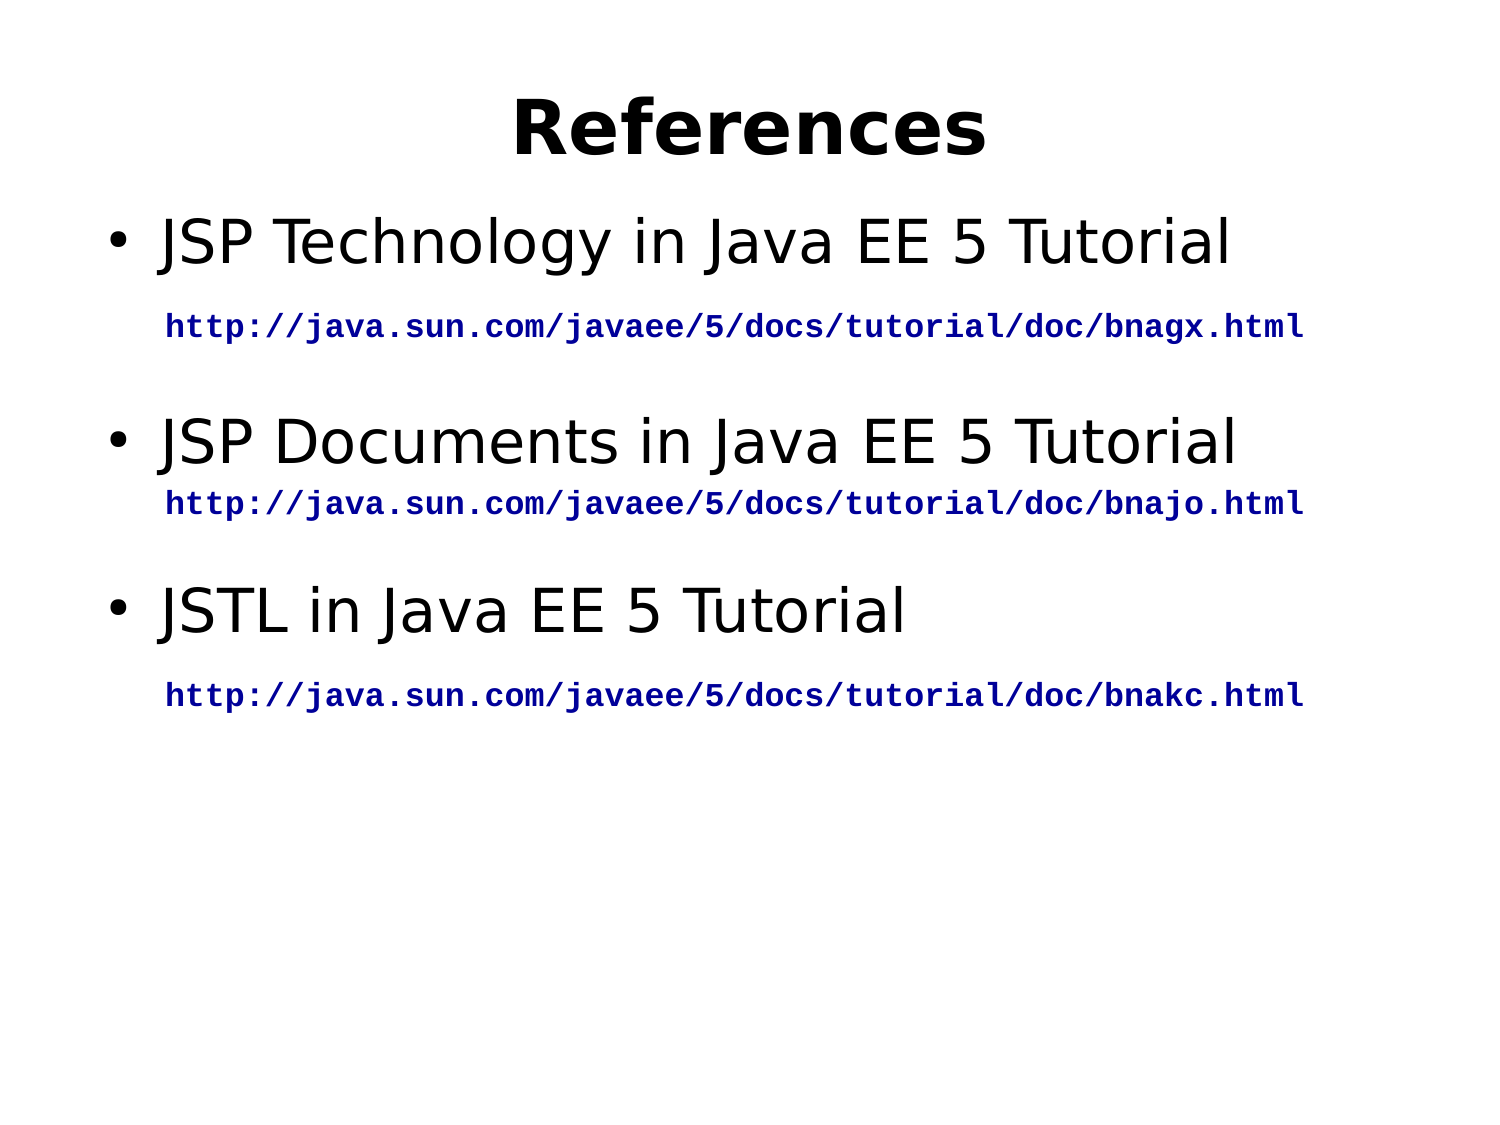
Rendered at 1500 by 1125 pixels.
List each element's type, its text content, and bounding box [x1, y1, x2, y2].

title References [75, 44, 1425, 177]
list JSP Technology in Java EE 5 Tutorial http://java.sun.com/javaee/5/docs/tutorial/doc/bnagx.html JSP Documents in Java EE 5 Tutorial http://java.sun.com/javaee/5/docs/tutorial/doc/bnajo.html JSTL in Java EE 5 Tutorial http://java.sun.com/javaee/5/docs/tutorial/doc/bnakc.html [75, 204, 1395, 1075]
